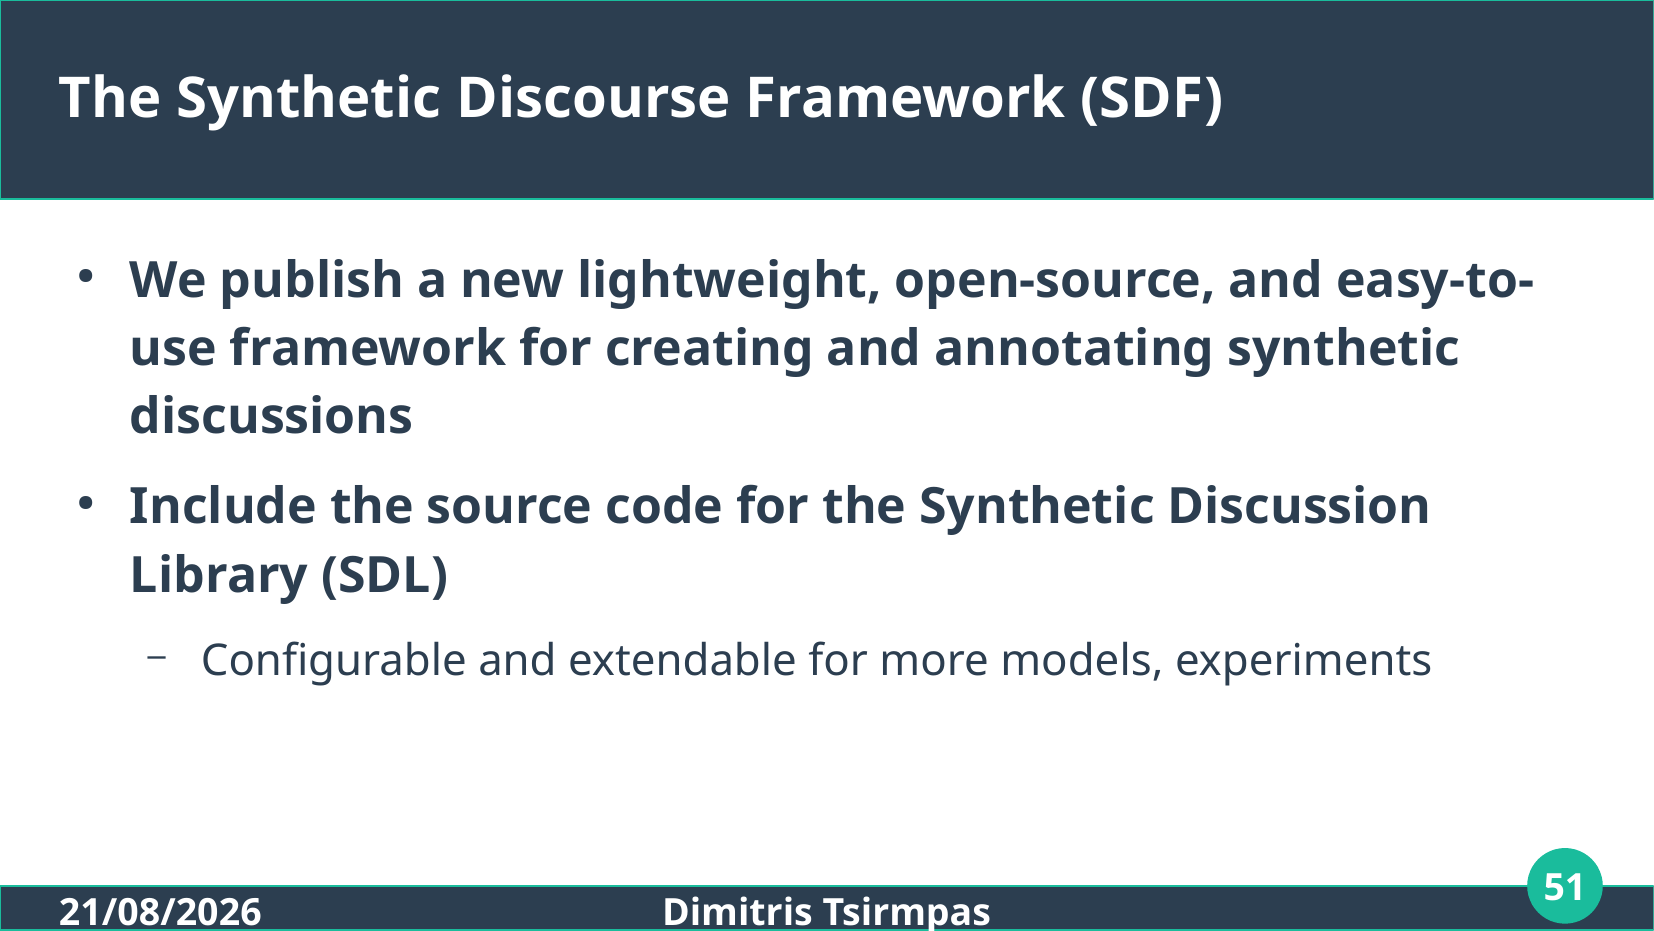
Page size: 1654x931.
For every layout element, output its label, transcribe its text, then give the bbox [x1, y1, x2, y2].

title The Synthetic Discourse Framework (SDF) [59, 37, 1595, 155]
list We publish a new lightweight, open-source, and easy-to-use framework for creating and annotating synthetic discussions Include the source code for the Synthetic Discussion Library (SDL) Configurable and extendable for more models, experiments [59, 243, 1595, 864]
